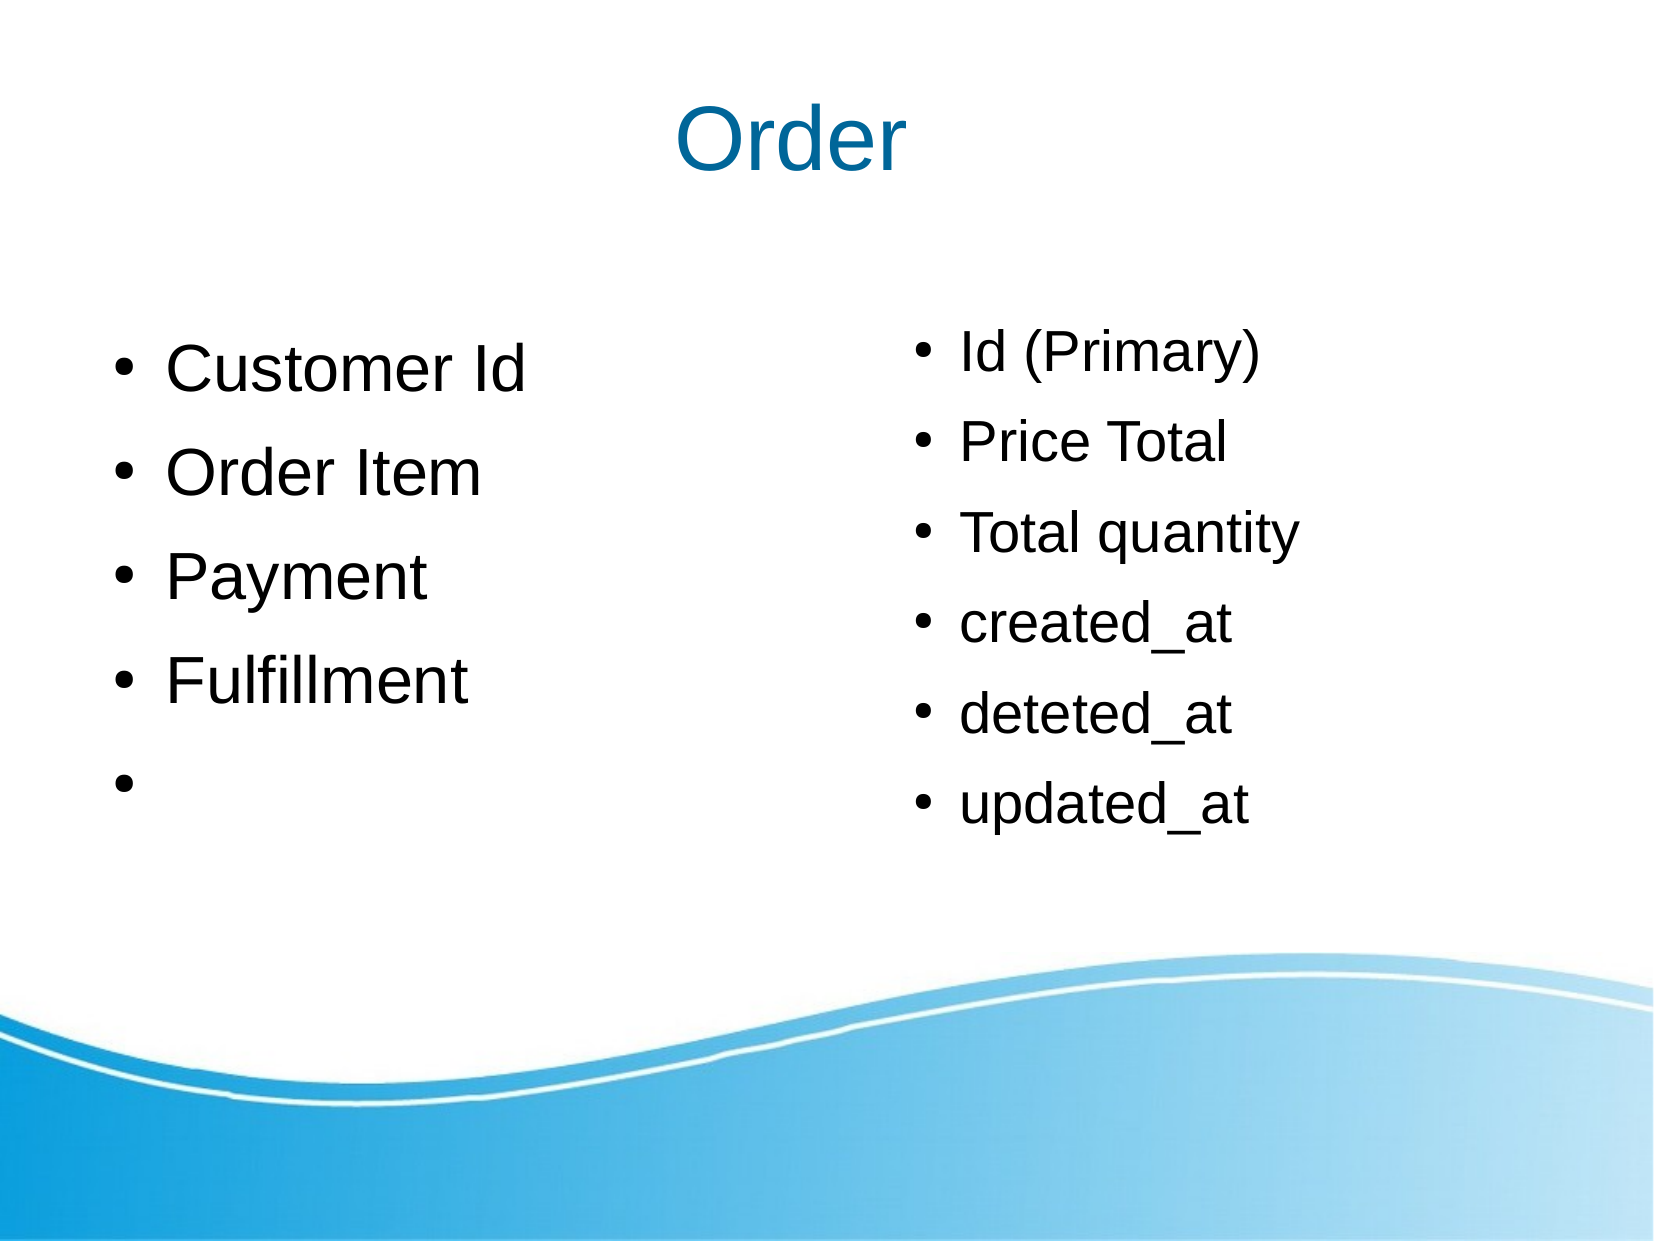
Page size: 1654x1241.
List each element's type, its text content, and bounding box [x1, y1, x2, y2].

list Id (Primary) Price Total Total quantity created_at deteted_at updated_at [897, 318, 1406, 839]
picture [0, 952, 1654, 1241]
list Customer Id Order Item Payment Fulfillment [94, 330, 603, 851]
title Order [47, 35, 1536, 243]
